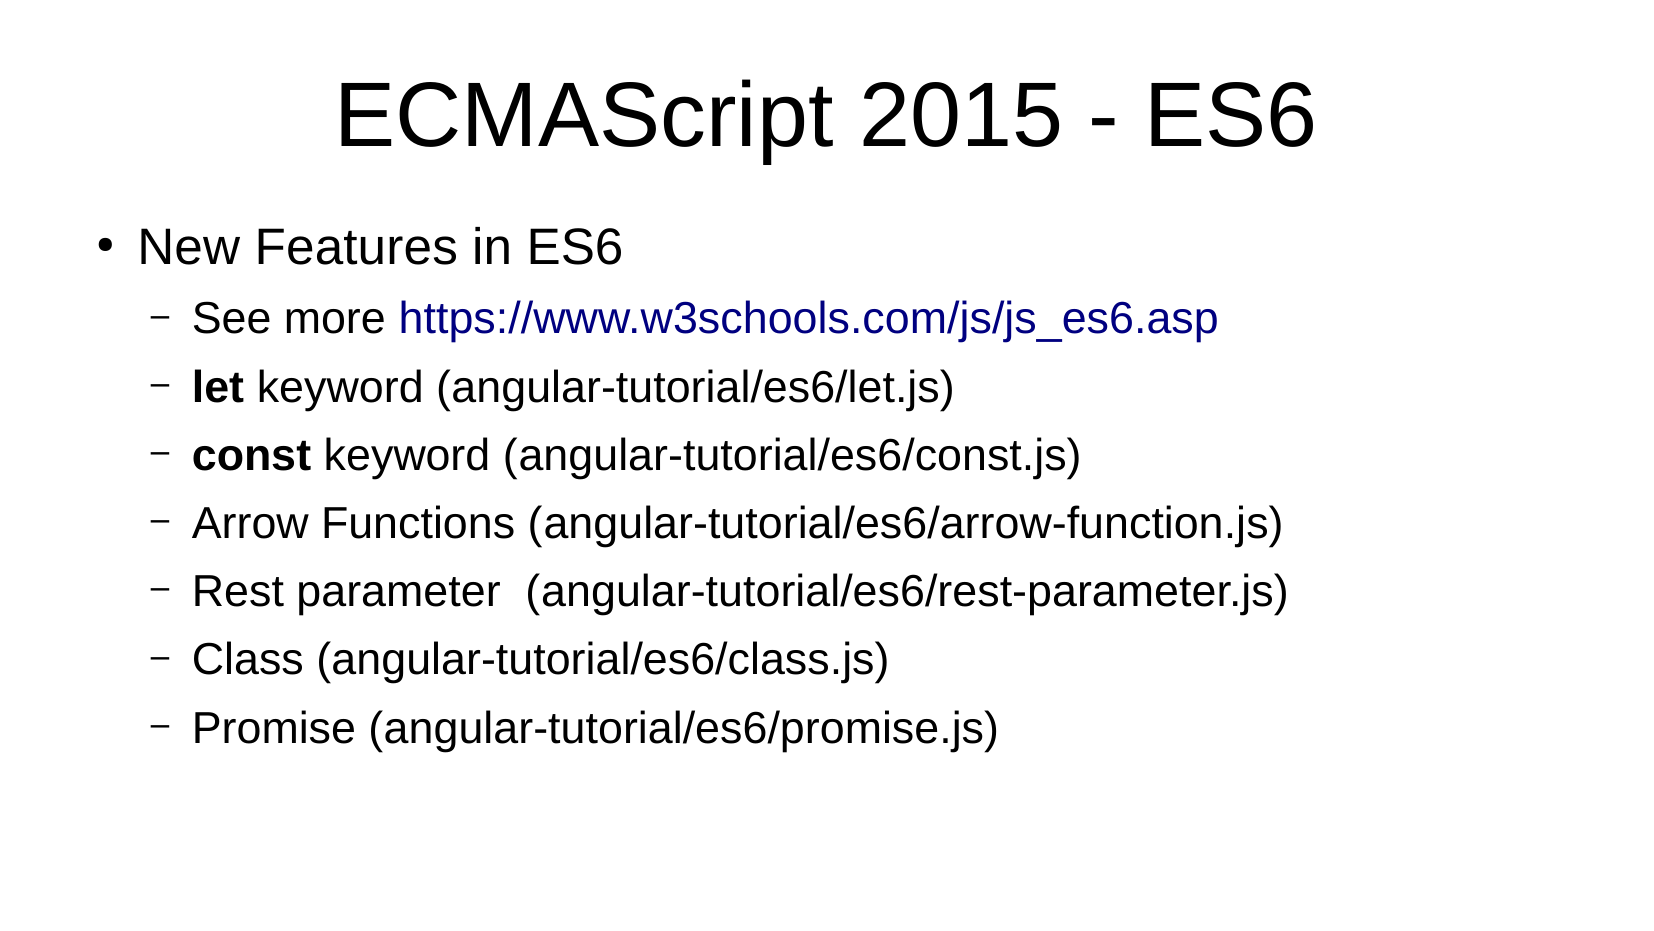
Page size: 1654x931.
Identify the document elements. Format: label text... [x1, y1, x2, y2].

title ECMAScript 2015 - ES6 [82, 37, 1571, 193]
list New Features in ES6 See more https://www.w3schools.com/js/js_es6.asp let keyword (angular-tutorial/es6/let.js) const keyword (angular-tutorial/es6/const.js) Arrow Functions (angular-tutorial/es6/arrow-function.js) Rest parameter (angular-tutorial/es6/rest-parameter.js) Class (angular-tutorial/es6/class.js) Promise (angular-tutorial/es6/promise.js) [82, 217, 1571, 758]
